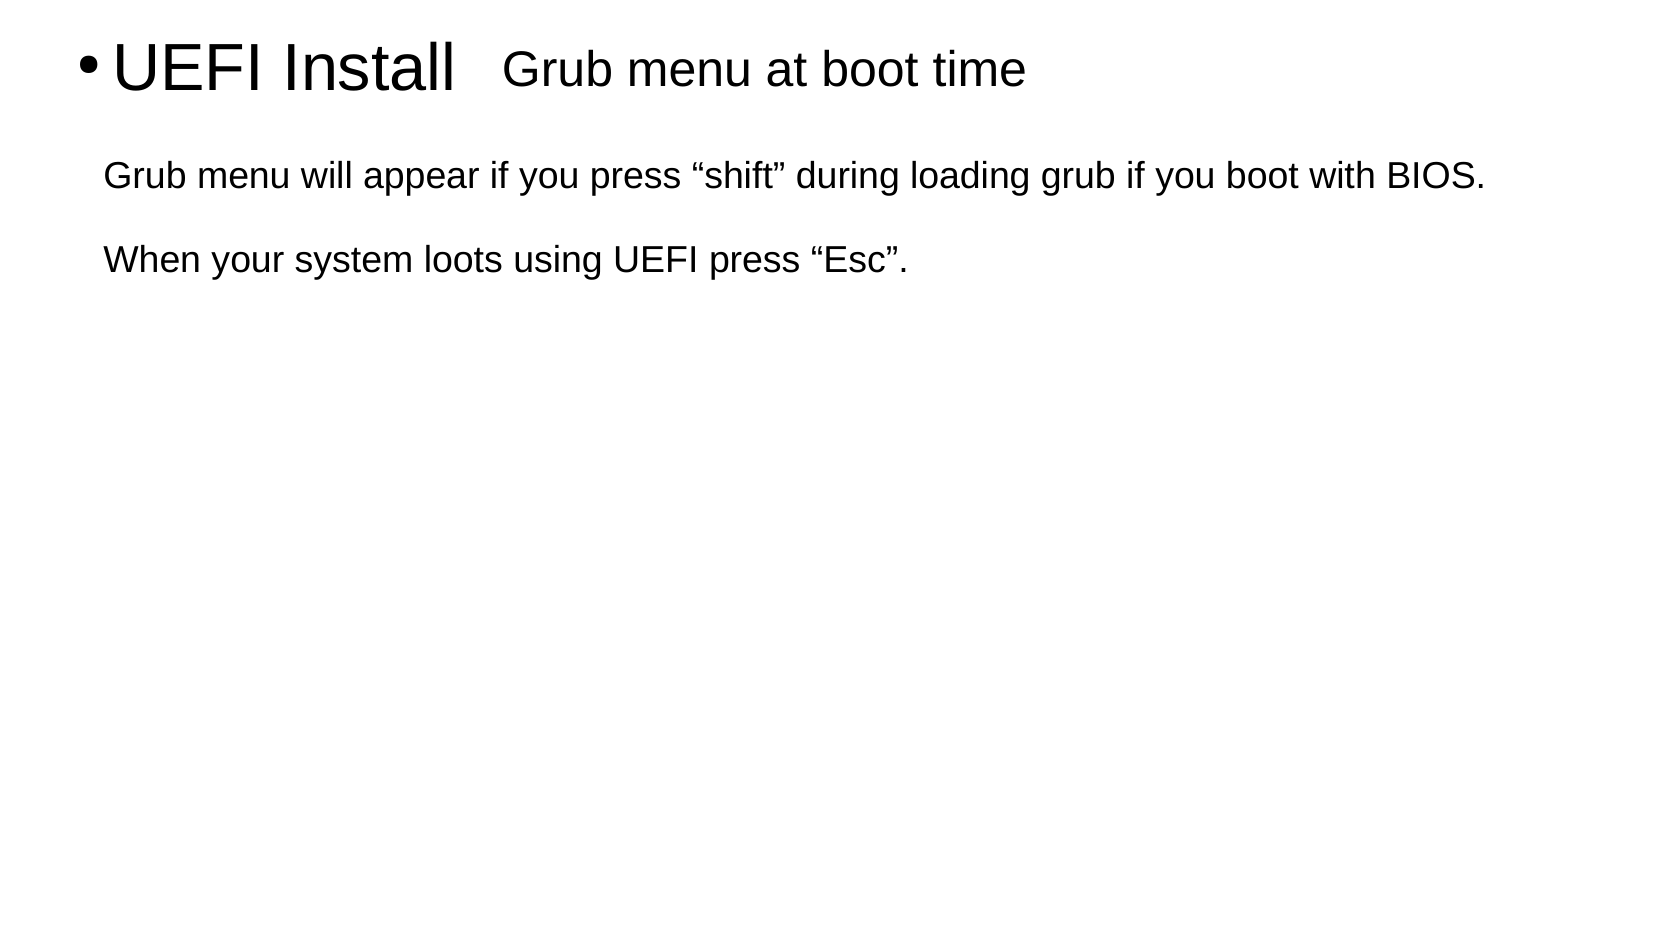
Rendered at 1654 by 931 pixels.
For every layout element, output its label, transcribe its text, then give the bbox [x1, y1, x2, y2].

subtitle Grub menu at boot time [501, 41, 1300, 98]
text_box Grub menu will appear if you press “shift” during loading grub if you boot with BIOS. When your system loots using UEFI press “Esc”. [88, 147, 1625, 446]
title UEFI Install [76, 29, 1565, 105]
